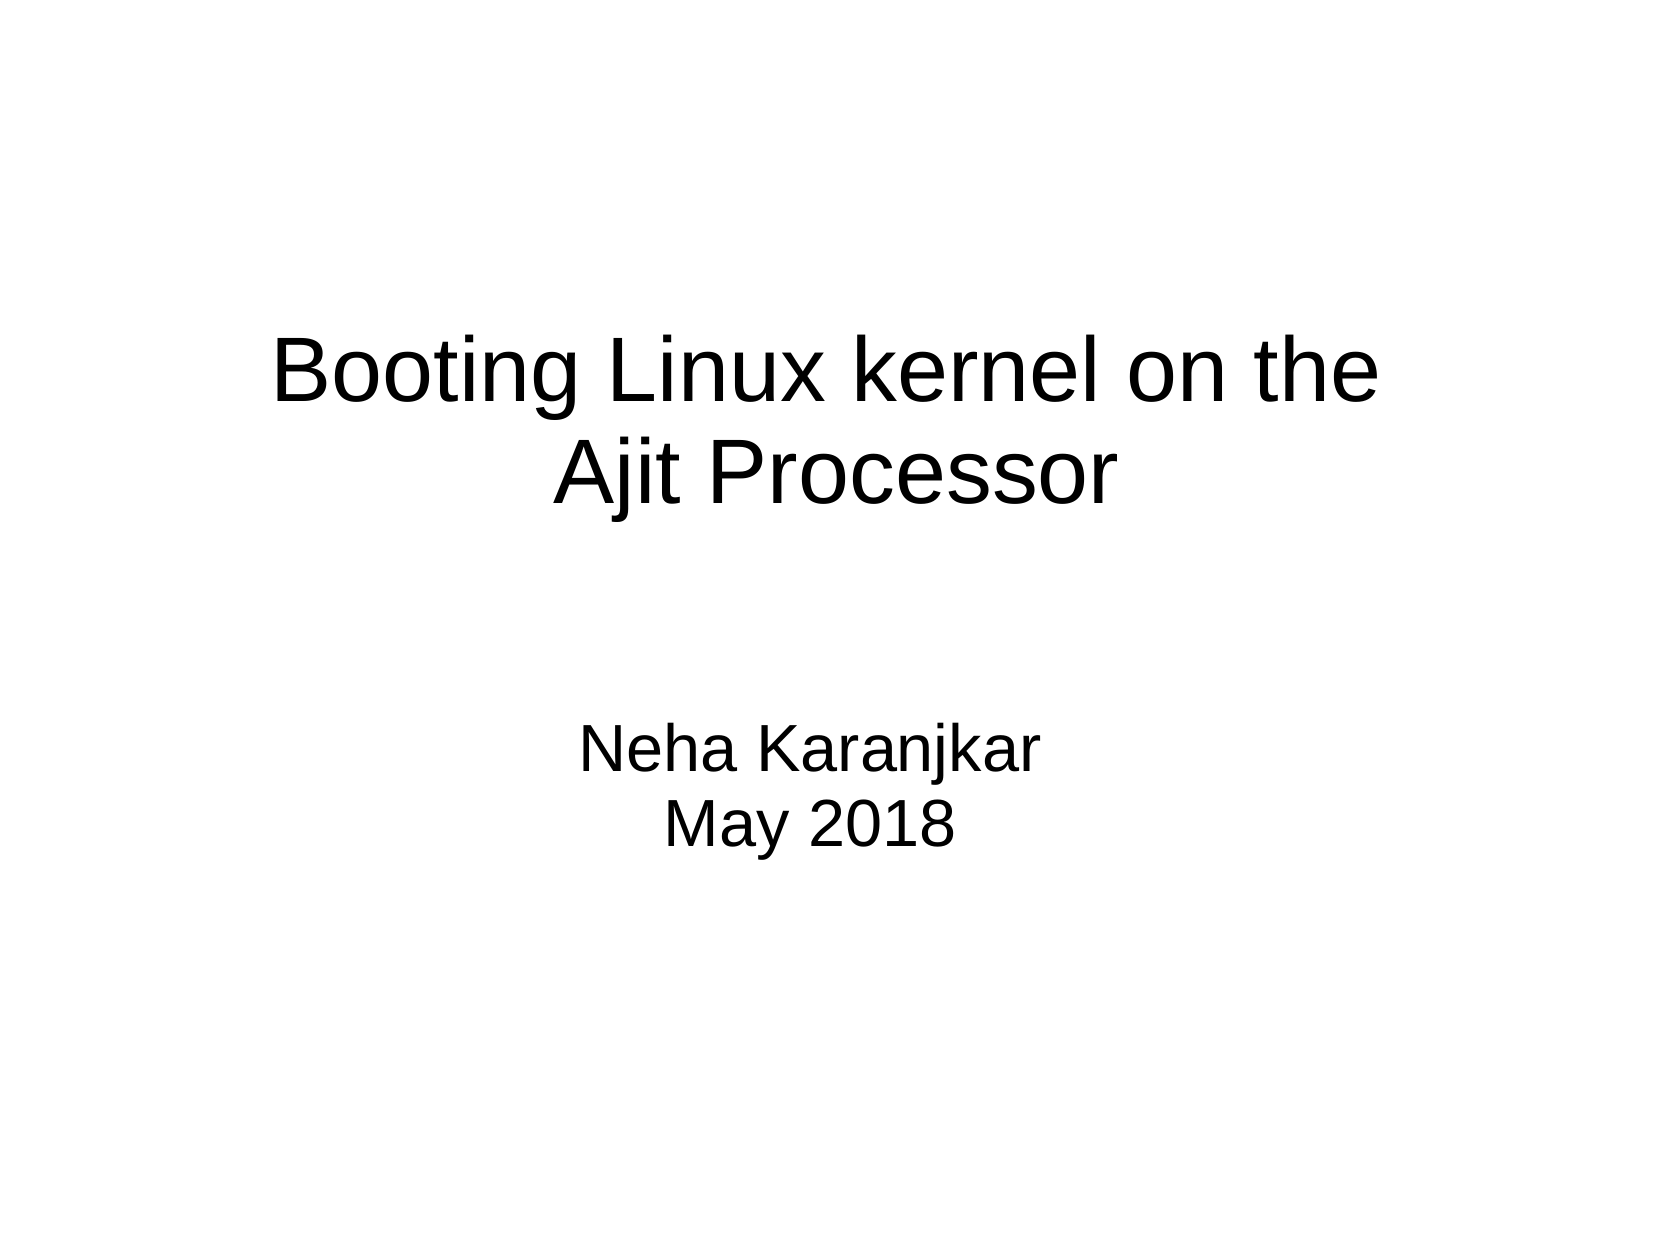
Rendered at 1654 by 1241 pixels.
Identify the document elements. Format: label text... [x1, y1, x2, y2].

title Booting Linux kernel on the Ajit Processor [82, 113, 1571, 524]
subtitle Neha Karanjkar May 2018 [82, 426, 1538, 1146]
